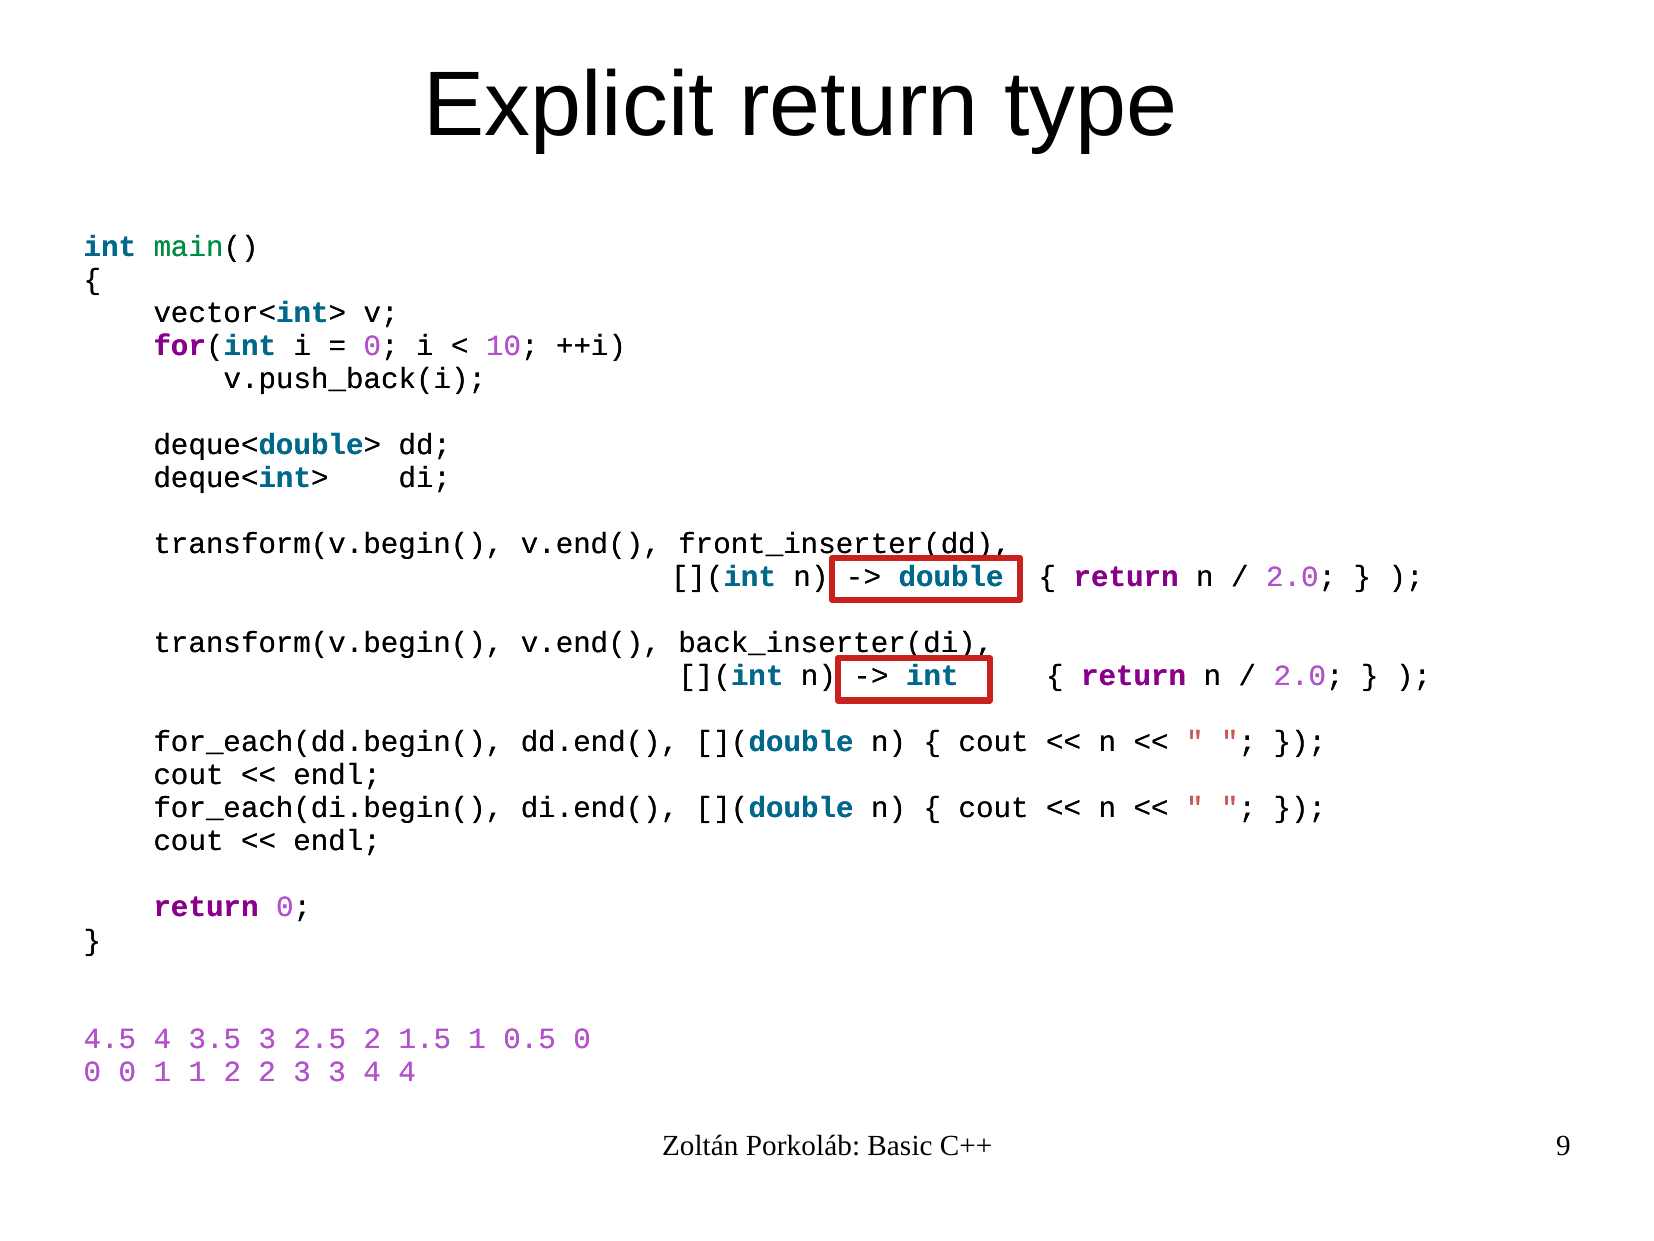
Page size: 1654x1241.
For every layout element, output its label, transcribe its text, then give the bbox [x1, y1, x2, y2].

text_box [832, 557, 1021, 601]
text_box int main() { vector<int> v; for(int i = 0; i < 10; ++i) v.push_back(i); deque<double> dd; deque<int> di; transform(v.begin(), v.end(), front_inserter(dd), [](int n) -> double { return n / 2.0; } ); transform(v.begin(), v.end(), back_inserter(di), [](int n) -> int { return n / 2.0; } ); for_each(dd.begin(), dd.end(), [](double n) { cout << n << " "; }); cout << endl; for_each(di.begin(), di.end(), [](double n) { cout << n << " "; }); cout << endl; return 0; } 4.5 4 3.5 3 2.5 2 1.5 1 0.5 0 0 0 1 1 2 2 3 3 4 4 [68, 225, 1501, 1216]
title Explicit return type [56, 0, 1546, 208]
text_box [837, 658, 991, 701]
